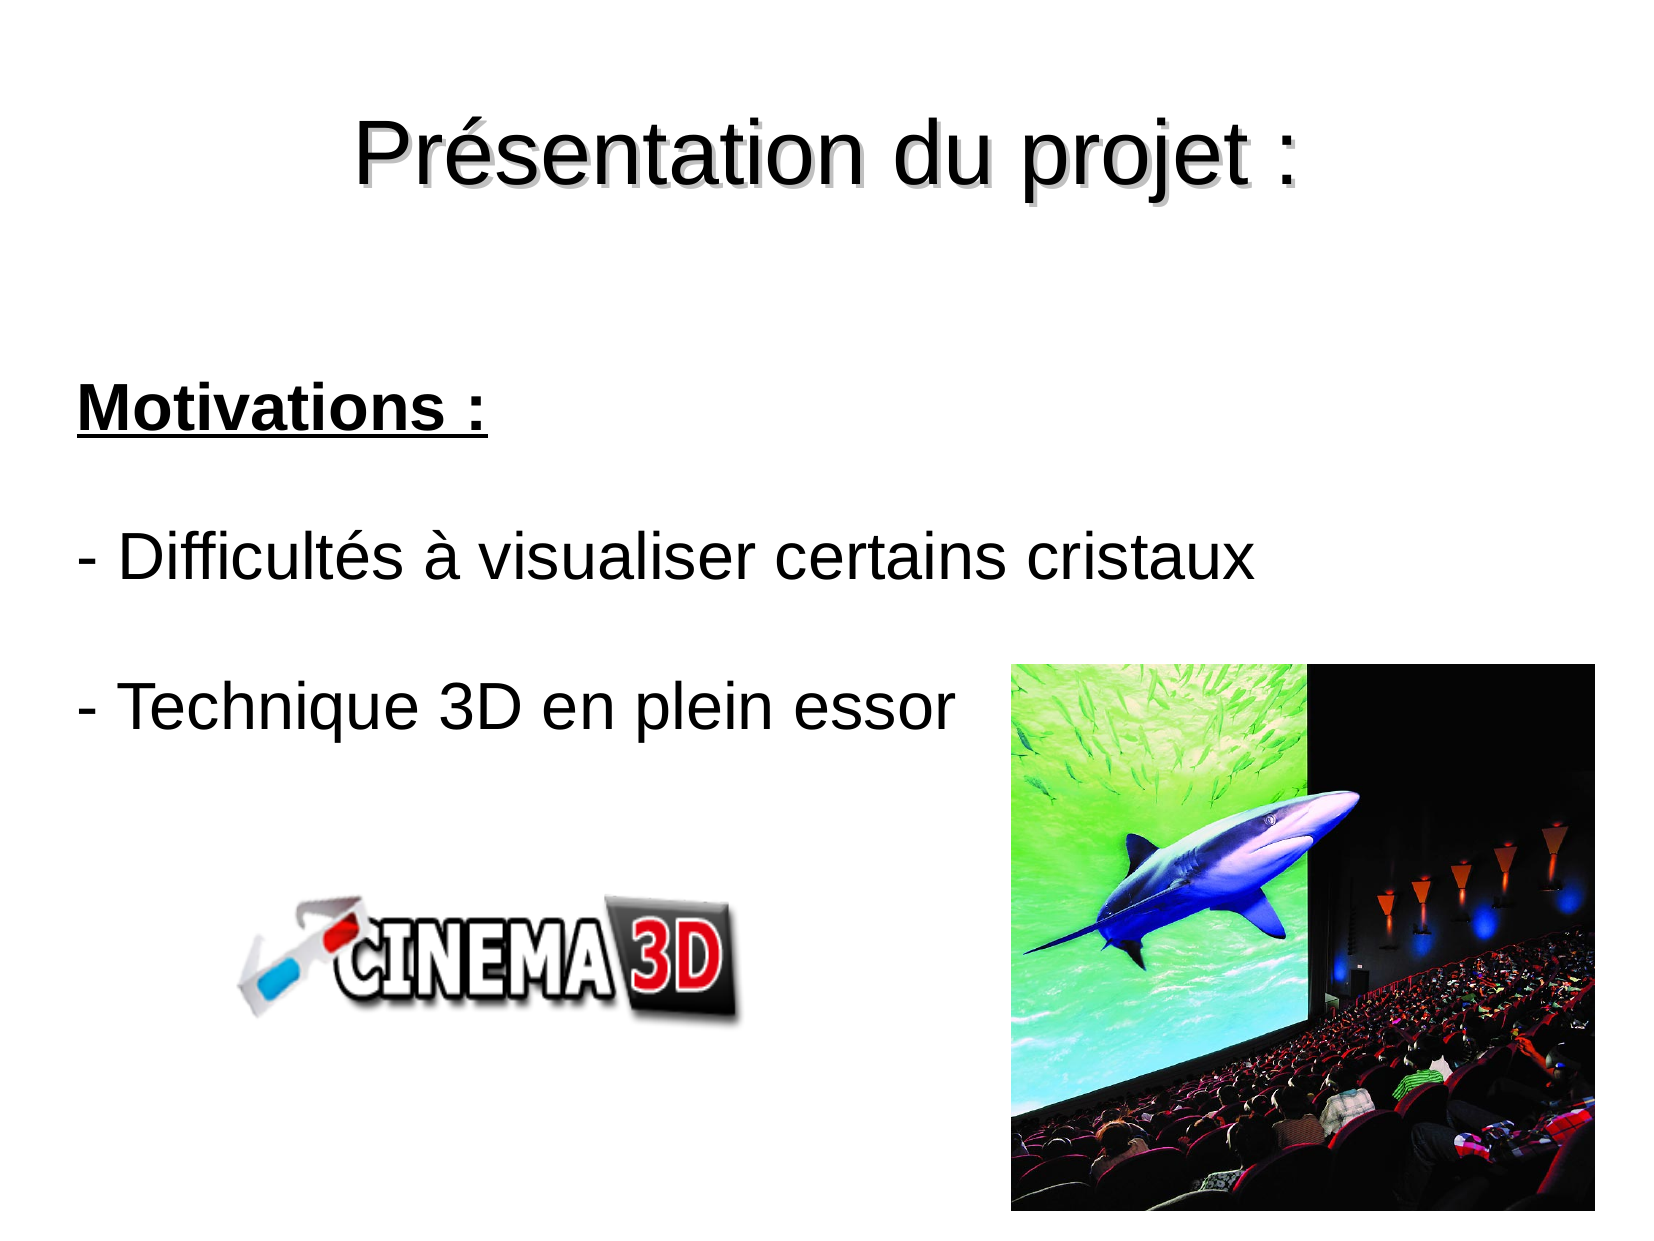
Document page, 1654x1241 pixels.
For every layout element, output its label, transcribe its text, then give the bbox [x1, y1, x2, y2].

subtitle Motivations : - Difficultés à visualiser certains cristaux - Technique 3D en plein essor [76, 229, 1565, 1034]
picture [1011, 664, 1595, 1211]
title Présentation du projet : [82, 56, 1571, 250]
picture [236, 885, 798, 1035]
